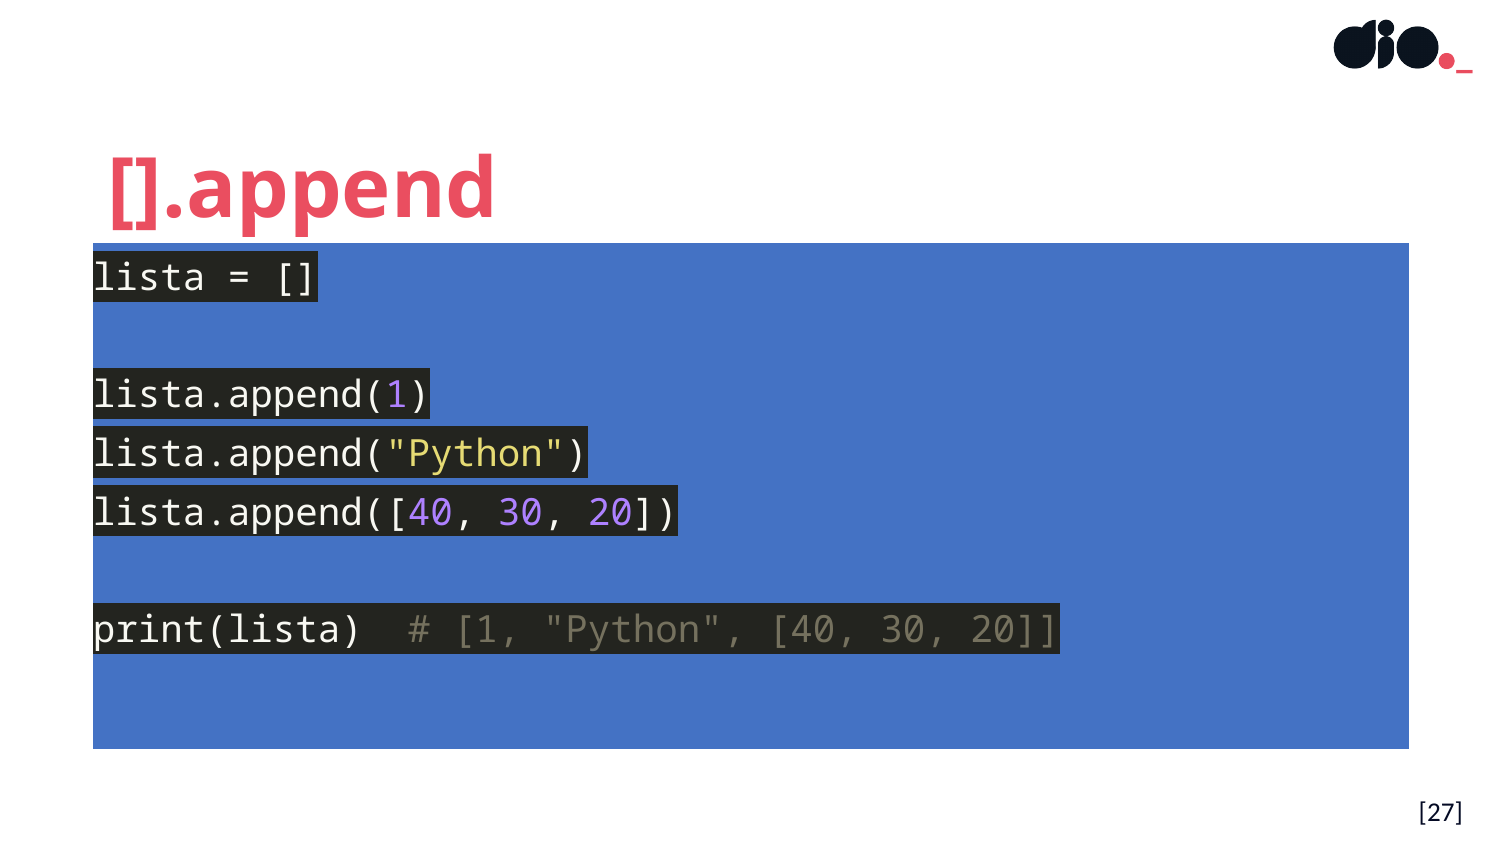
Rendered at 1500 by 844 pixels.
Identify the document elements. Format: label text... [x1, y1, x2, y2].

text_box [] [1403, 779, 1494, 844]
text_box [].append [92, 104, 1408, 243]
table_header lista = [] lista.append(1) lista.append("Python") lista.append([40, 30, 20]) print(lista) # [1, "Python", [40, 30, 20]] [93, 243, 1409, 749]
